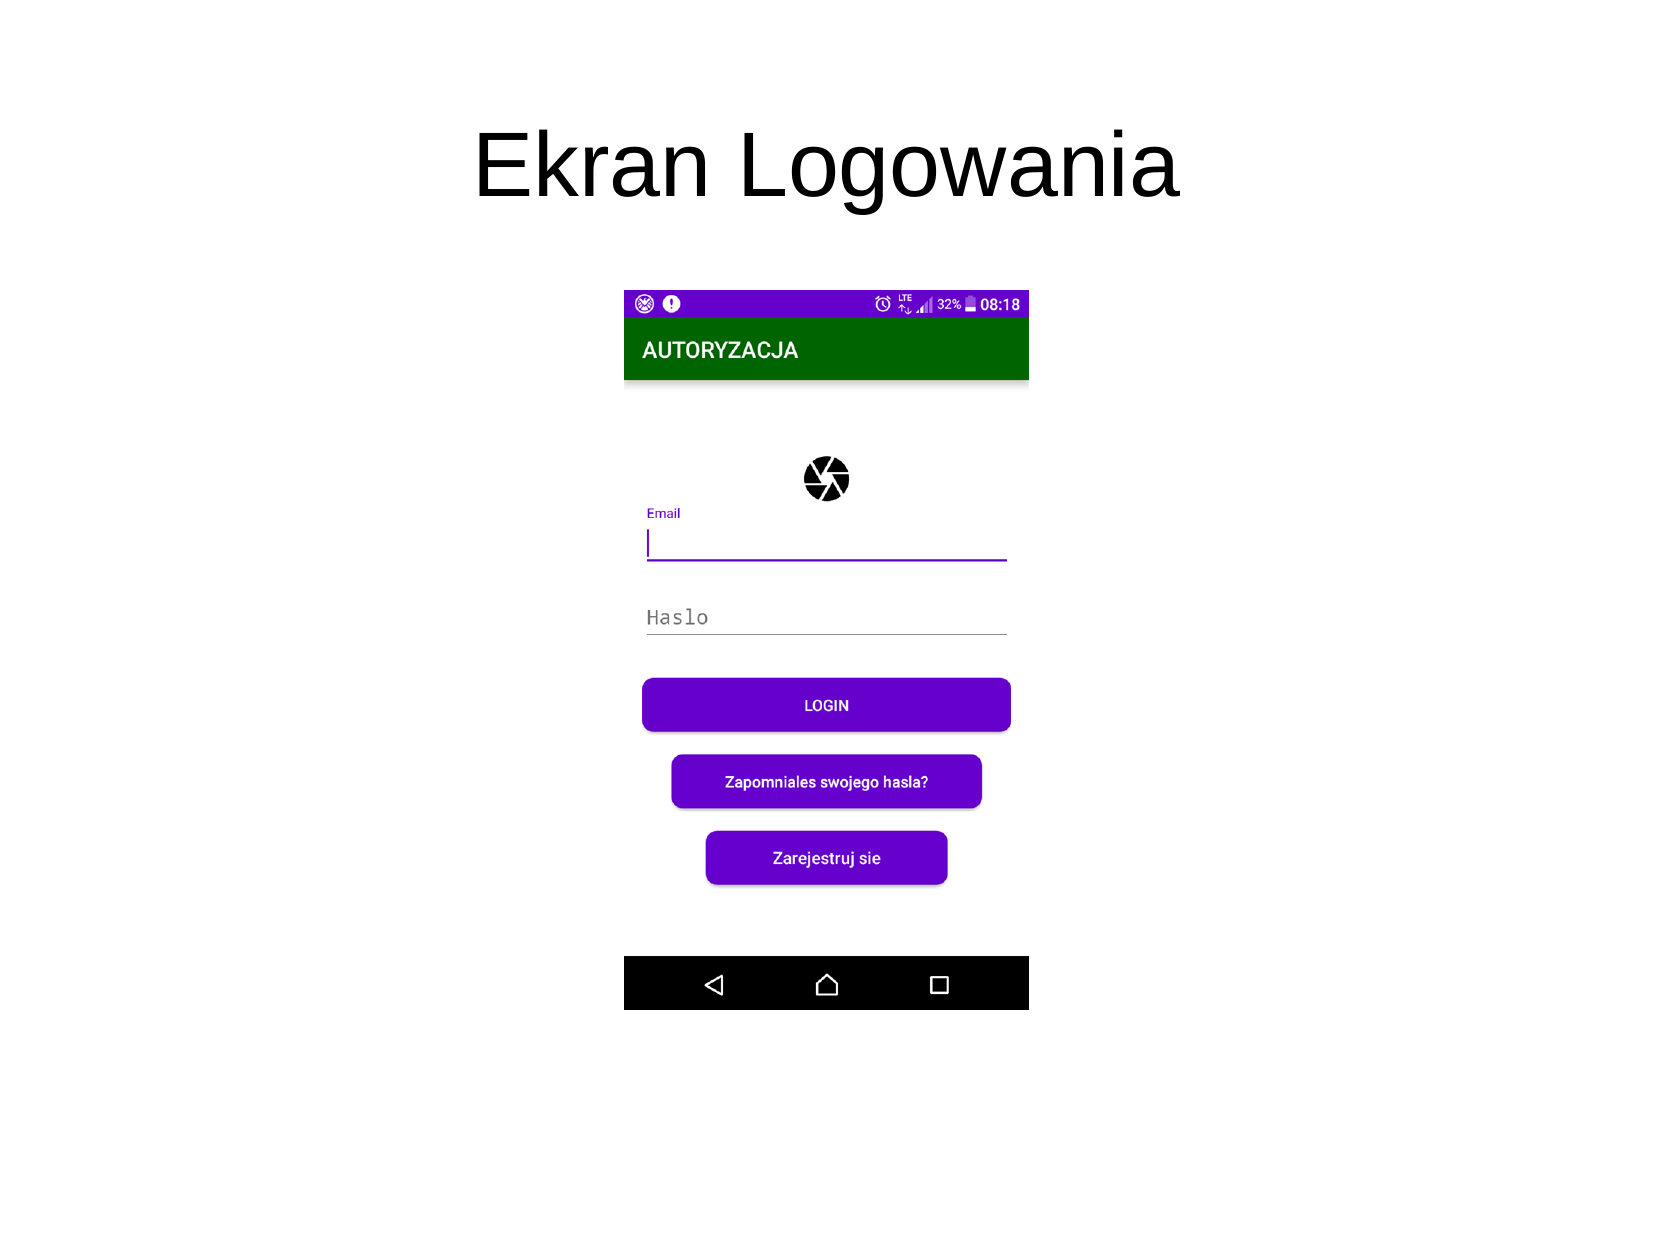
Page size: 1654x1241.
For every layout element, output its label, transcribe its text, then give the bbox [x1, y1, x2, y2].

title Ekran Logowania [82, 61, 1571, 269]
picture [624, 290, 1029, 1010]
